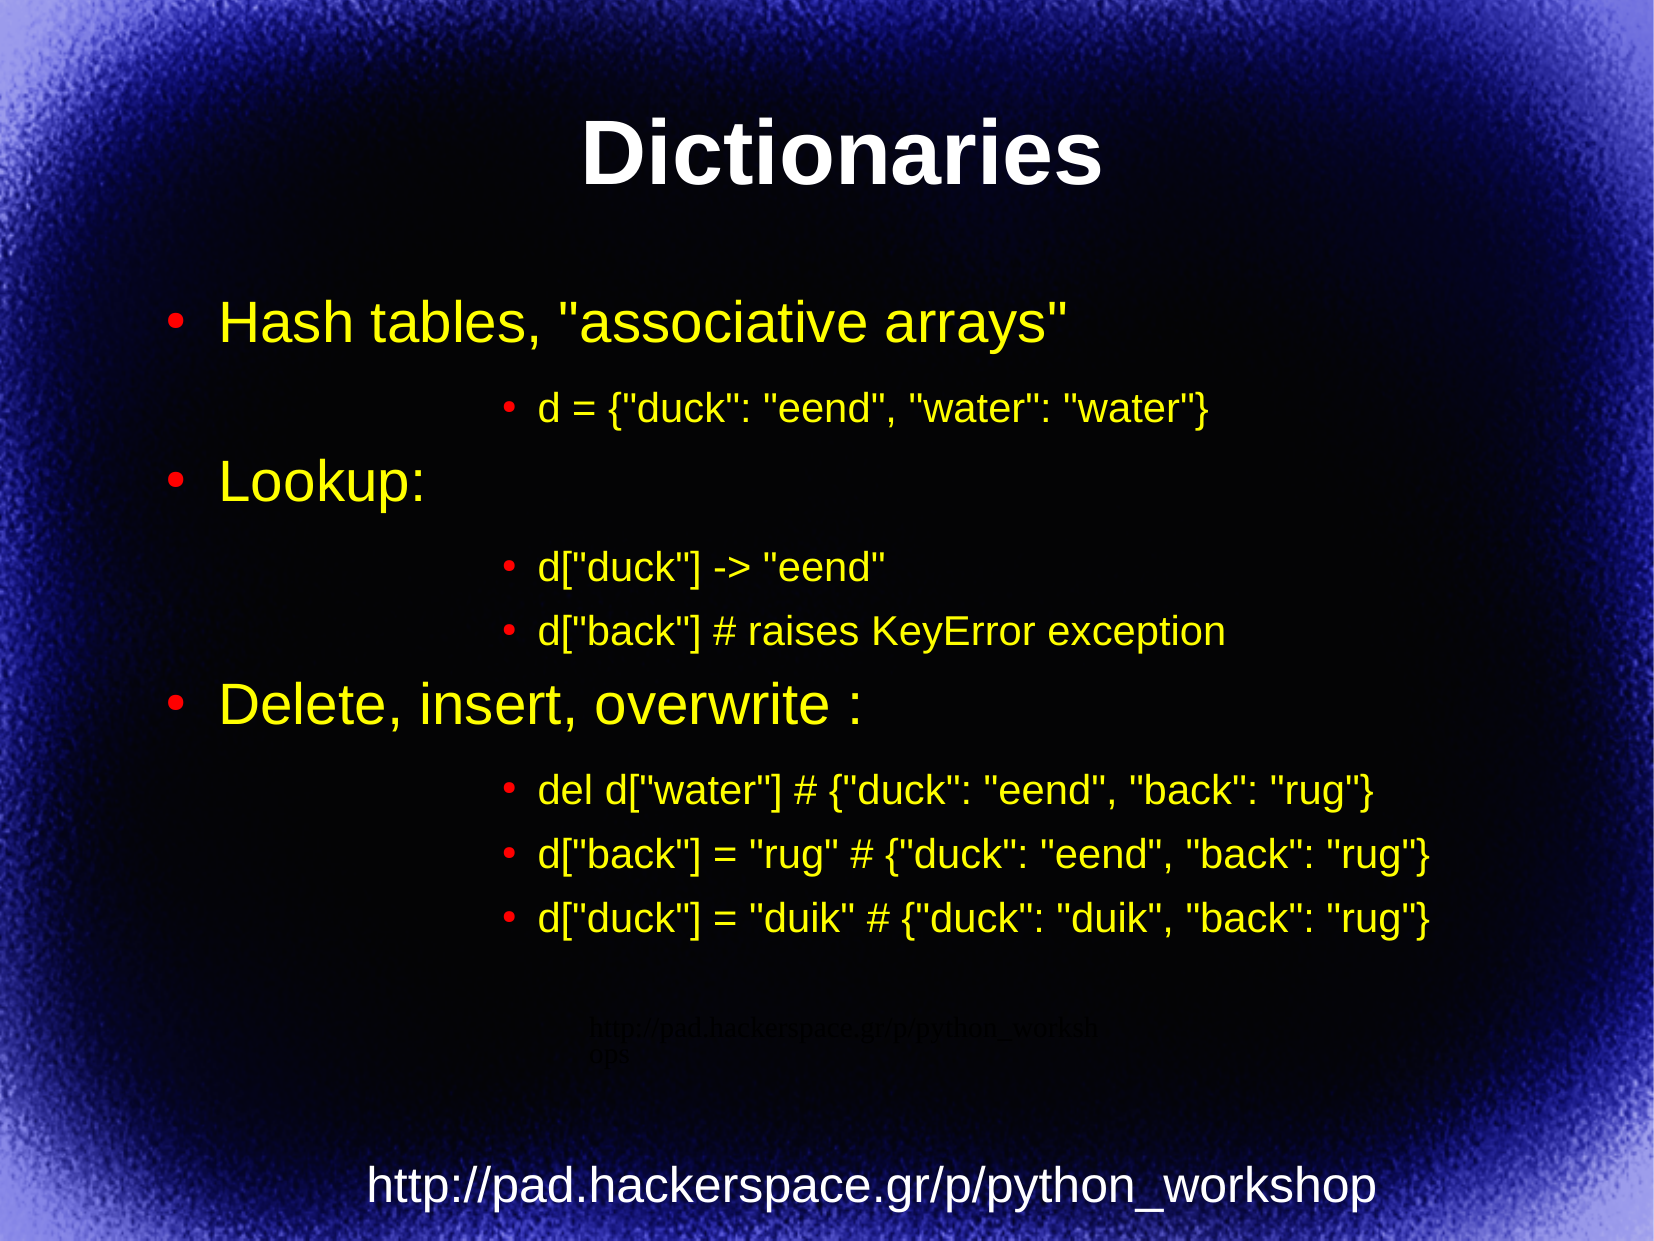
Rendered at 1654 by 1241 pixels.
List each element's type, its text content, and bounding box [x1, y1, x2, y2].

picture [0, 0, 1654, 1241]
text_box http://pad.hackerspace.gr/p/python_workshop [366, 1157, 1379, 1214]
list Hash tables, "associative arrays" d = {"duck": "eend", "water": "water"} Lookup: d["duck"] -> "eend" d["back"] # raises KeyError exception Delete, insert, overwrite : del d["water"] # {"duck": "eend", "back": "rug"} d["back"] = "rug" # {"duck": "eend", "back": "rug"} d["duck"] = "duik" # {"duck": "duik", "back": "rug"} [147, 290, 1506, 1178]
title Dictionaries [147, 49, 1506, 257]
